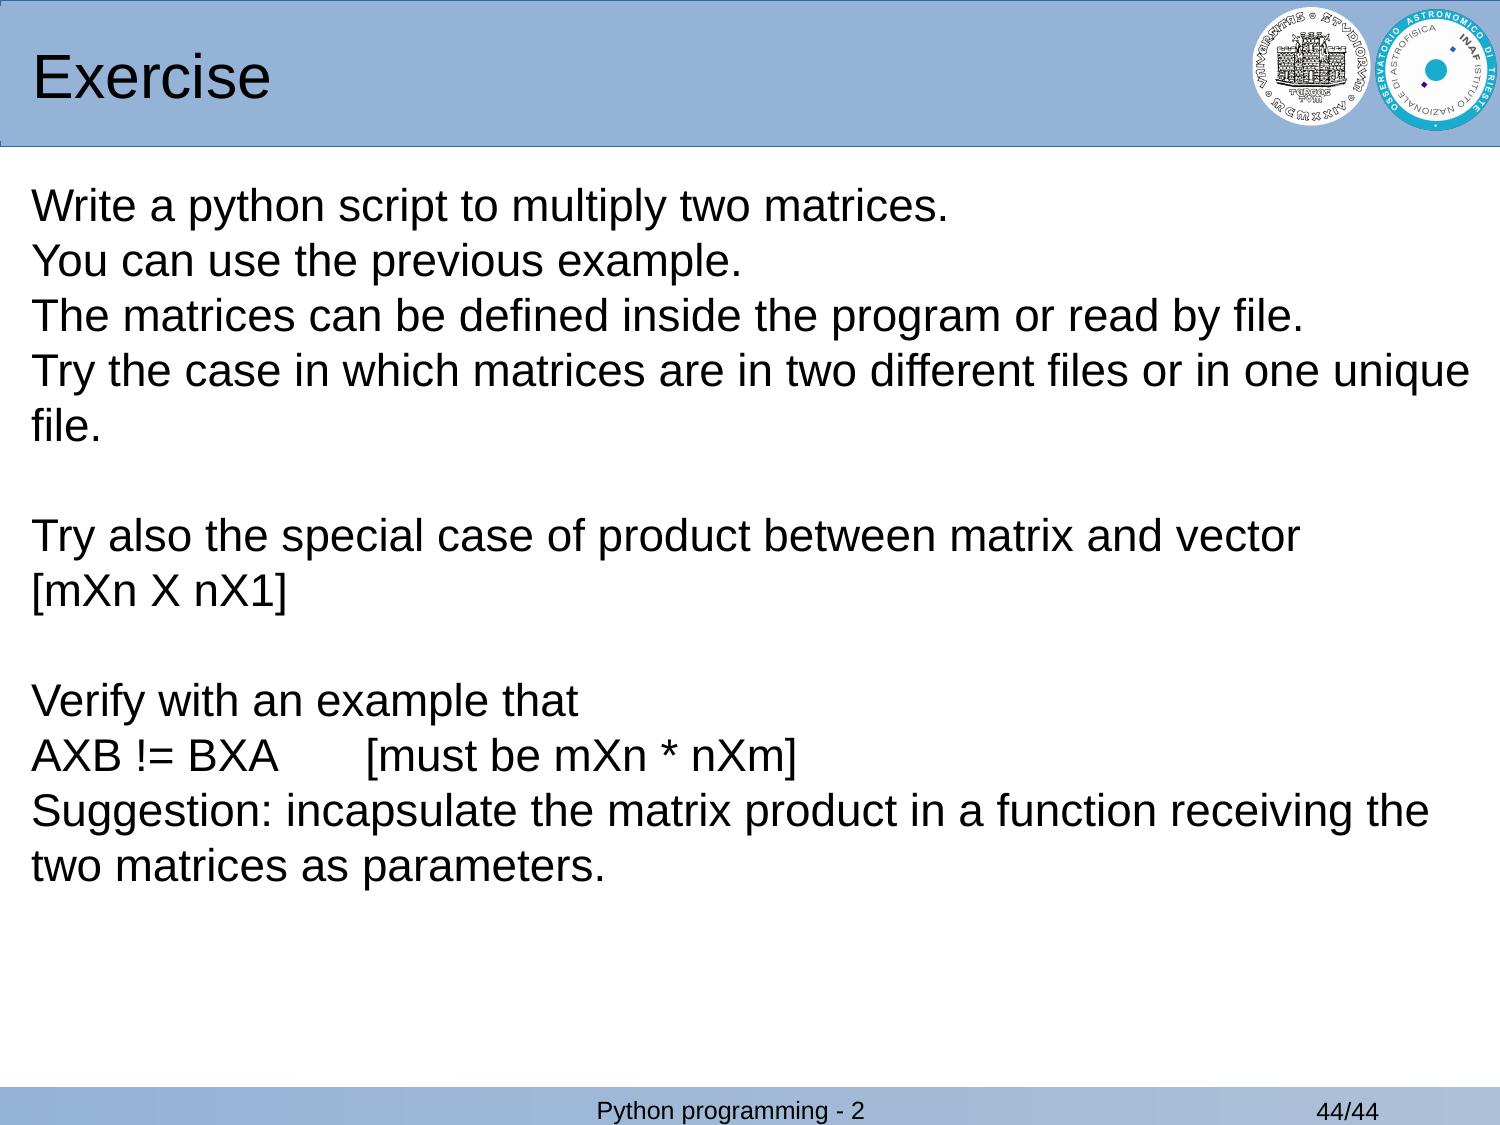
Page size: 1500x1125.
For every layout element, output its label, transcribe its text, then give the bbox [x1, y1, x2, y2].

picture [1253, 0, 1500, 156]
list Write a python script to multiply two matrices. You can use the previous example. The matrices can be defined inside the program or read by file. Try the case in which matrices are in two different files or in one unique file. Try also the special case of product between matrix and vector [mXn X nX1] Verify with an example that AXB != BXA [must be mXn * nXm] Suggestion: incapsulate the matrix product in a function receiving the two matrices as parameters. [16, 168, 1500, 1025]
text_box Exercise [0, 5, 1253, 141]
